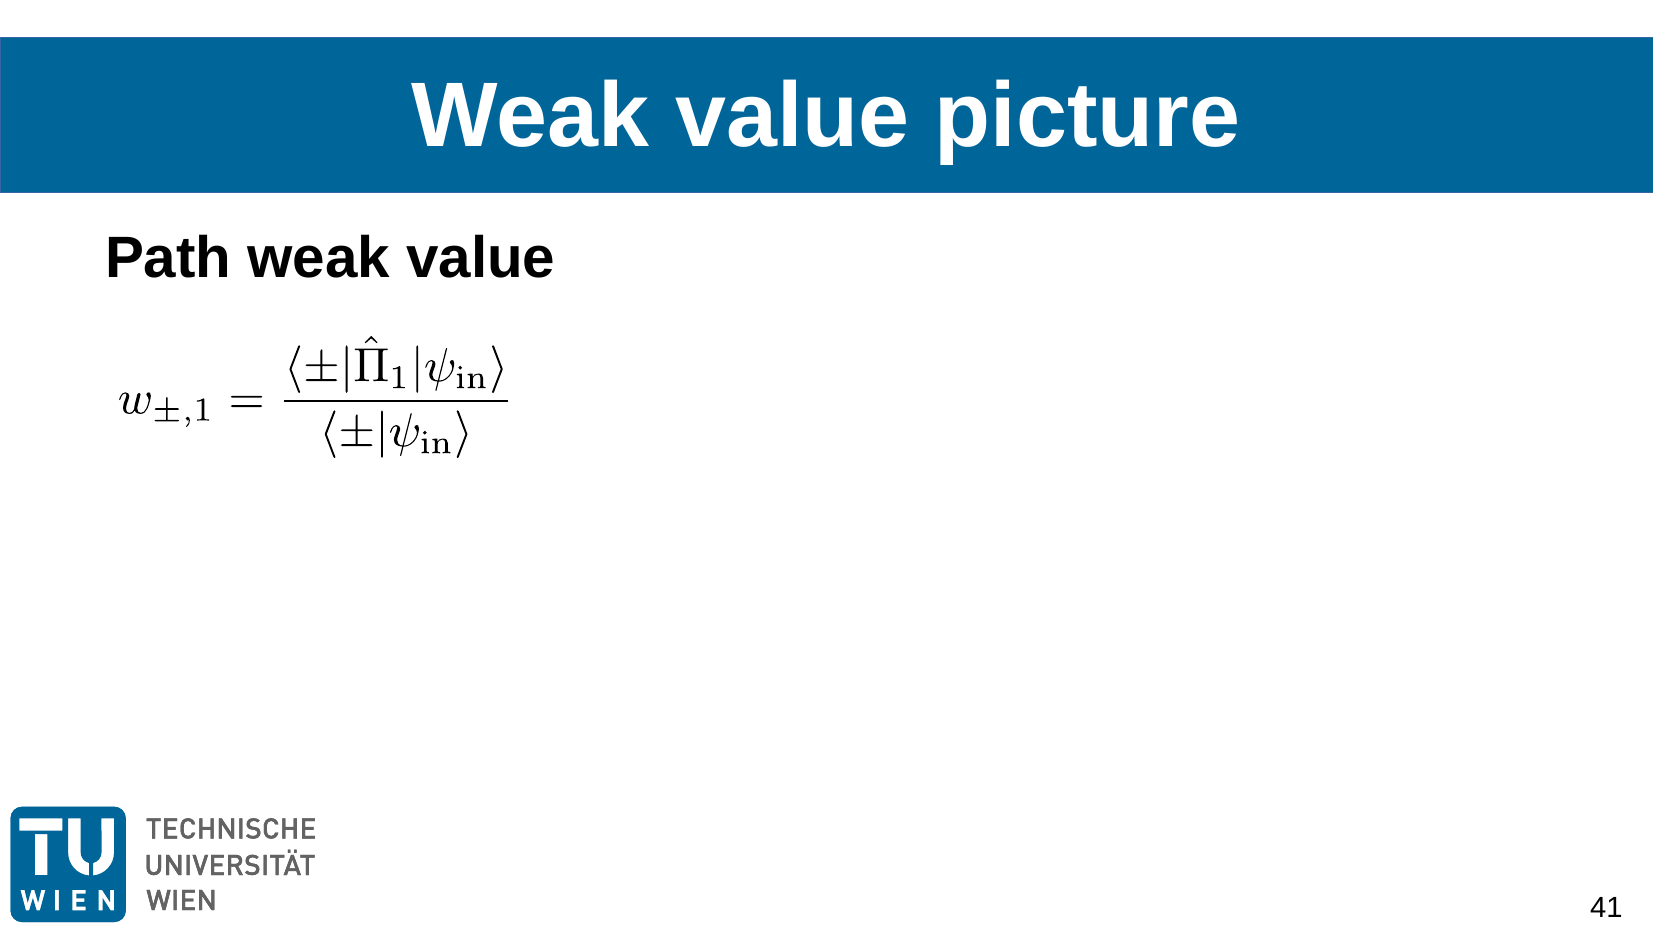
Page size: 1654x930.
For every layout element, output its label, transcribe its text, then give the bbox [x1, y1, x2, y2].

list Path weak value [105, 225, 1051, 316]
title Weak value picture [0, 37, 1653, 193]
picture [112, 323, 525, 474]
